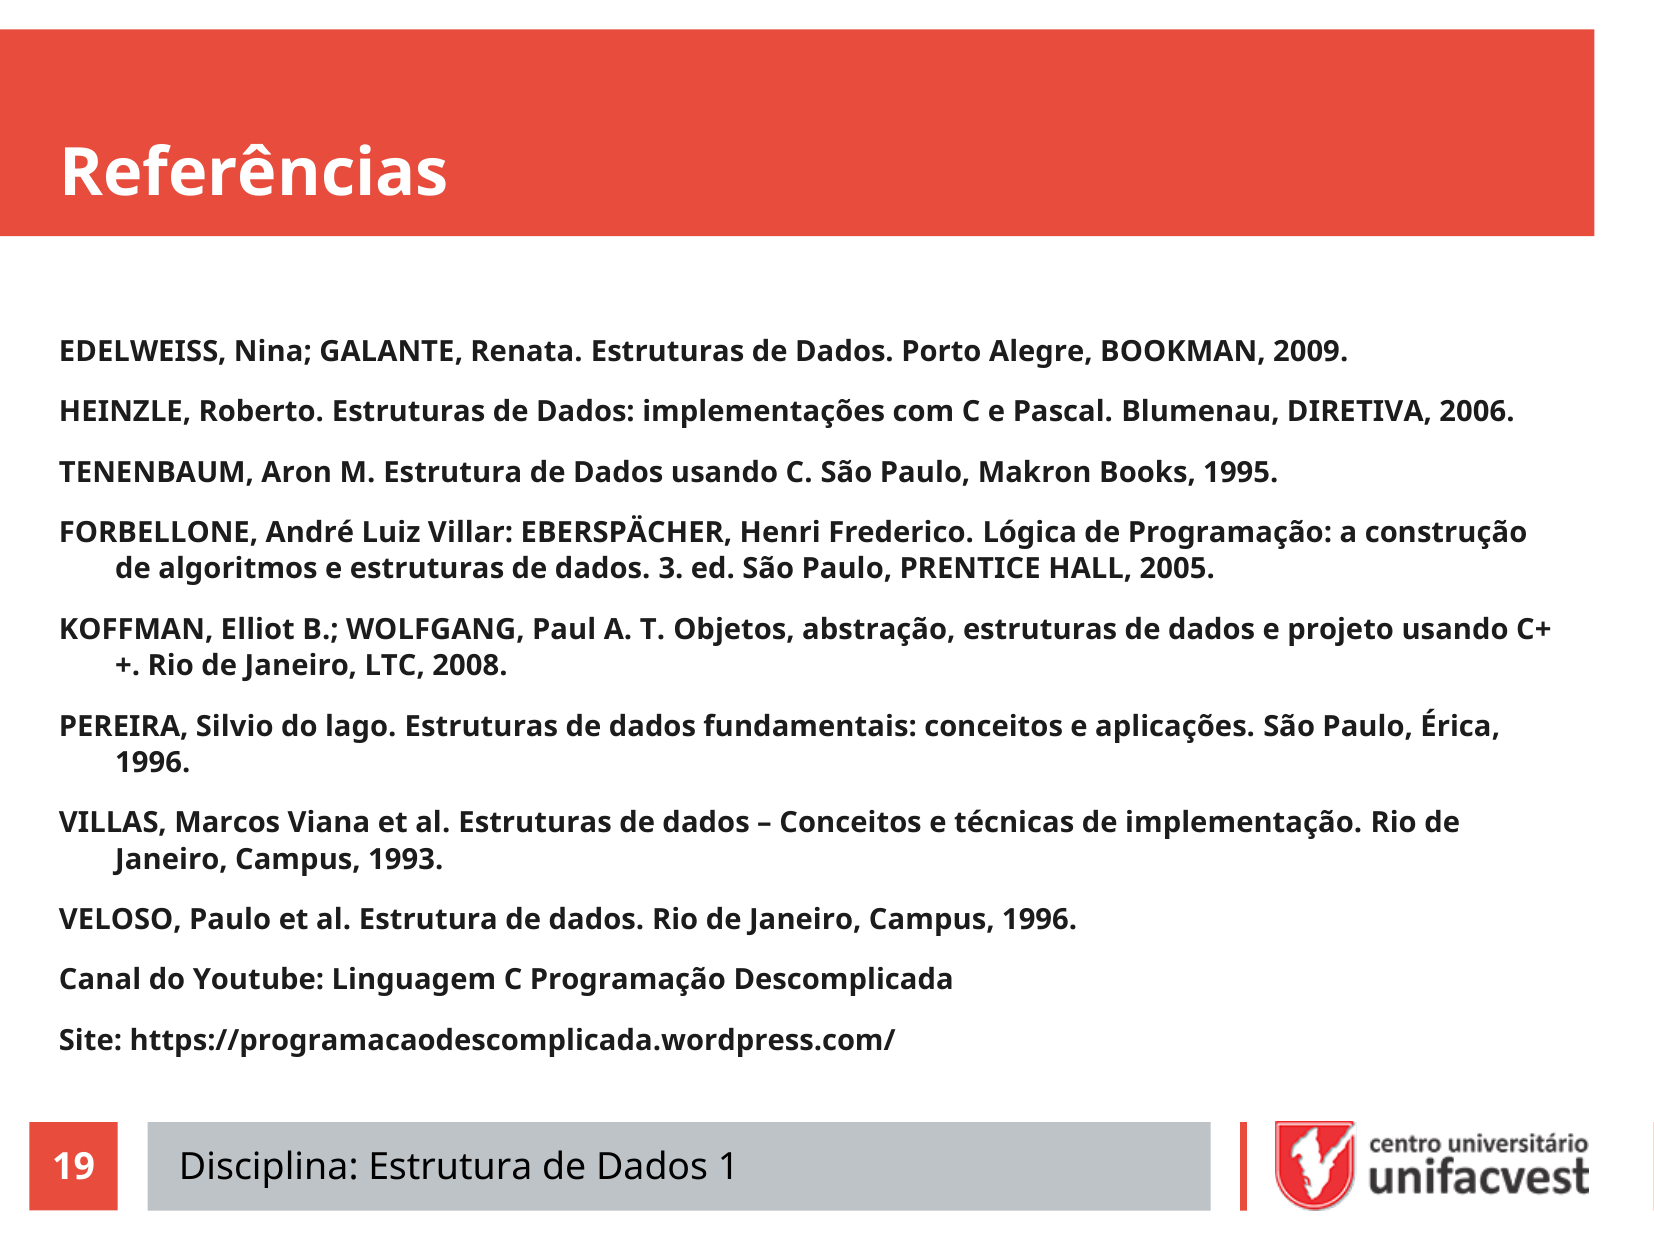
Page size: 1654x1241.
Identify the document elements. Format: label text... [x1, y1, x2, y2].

picture [1275, 1121, 1589, 1211]
title Referências [59, 60, 1595, 209]
text_box [1248, 1120, 1654, 1212]
list EDELWEISS, Nina; GALANTE, Renata. Estruturas de Dados. Porto Alegre, BOOKMAN, 2009. HEINZLE, Roberto. Estruturas de Dados: implementações com C e Pascal. Blumenau, DIRETIVA, 2006. TENENBAUM, Aron M. Estrutura de Dados usando C. São Paulo, Makron Books, 1995. FORBELLONE, André Luiz Villar: EBERSPÄCHER, Henri Frederico. Lógica de Programação: a construção de algoritmos e estruturas de dados. 3. ed. São Paulo, PRENTICE HALL, 2005. KOFFMAN, Elliot B.; WOLFGANG, Paul A. T. Objetos, abstração, estruturas de dados e projeto usando C++. Rio de Janeiro, LTC, 2008. PEREIRA, Silvio do lago. Estruturas de dados fundamentais: conceitos e aplicações. São Paulo, Érica, 1996. VILLAS, Marcos Viana et al. Estruturas de dados – Conceitos e técnicas de implementação. Rio de Janeiro, Campus, 1993. VELOSO, Paulo et al. Estrutura de dados. Rio de Janeiro, Campus, 1996. Canal do Youtube: Linguagem C Programação Descomplicada Site: https://programacaodescomplicada.wordpress.com/ [59, 330, 1566, 1099]
text_box Disciplina: Estrutura de Dados 1 [164, 1132, 1214, 1196]
